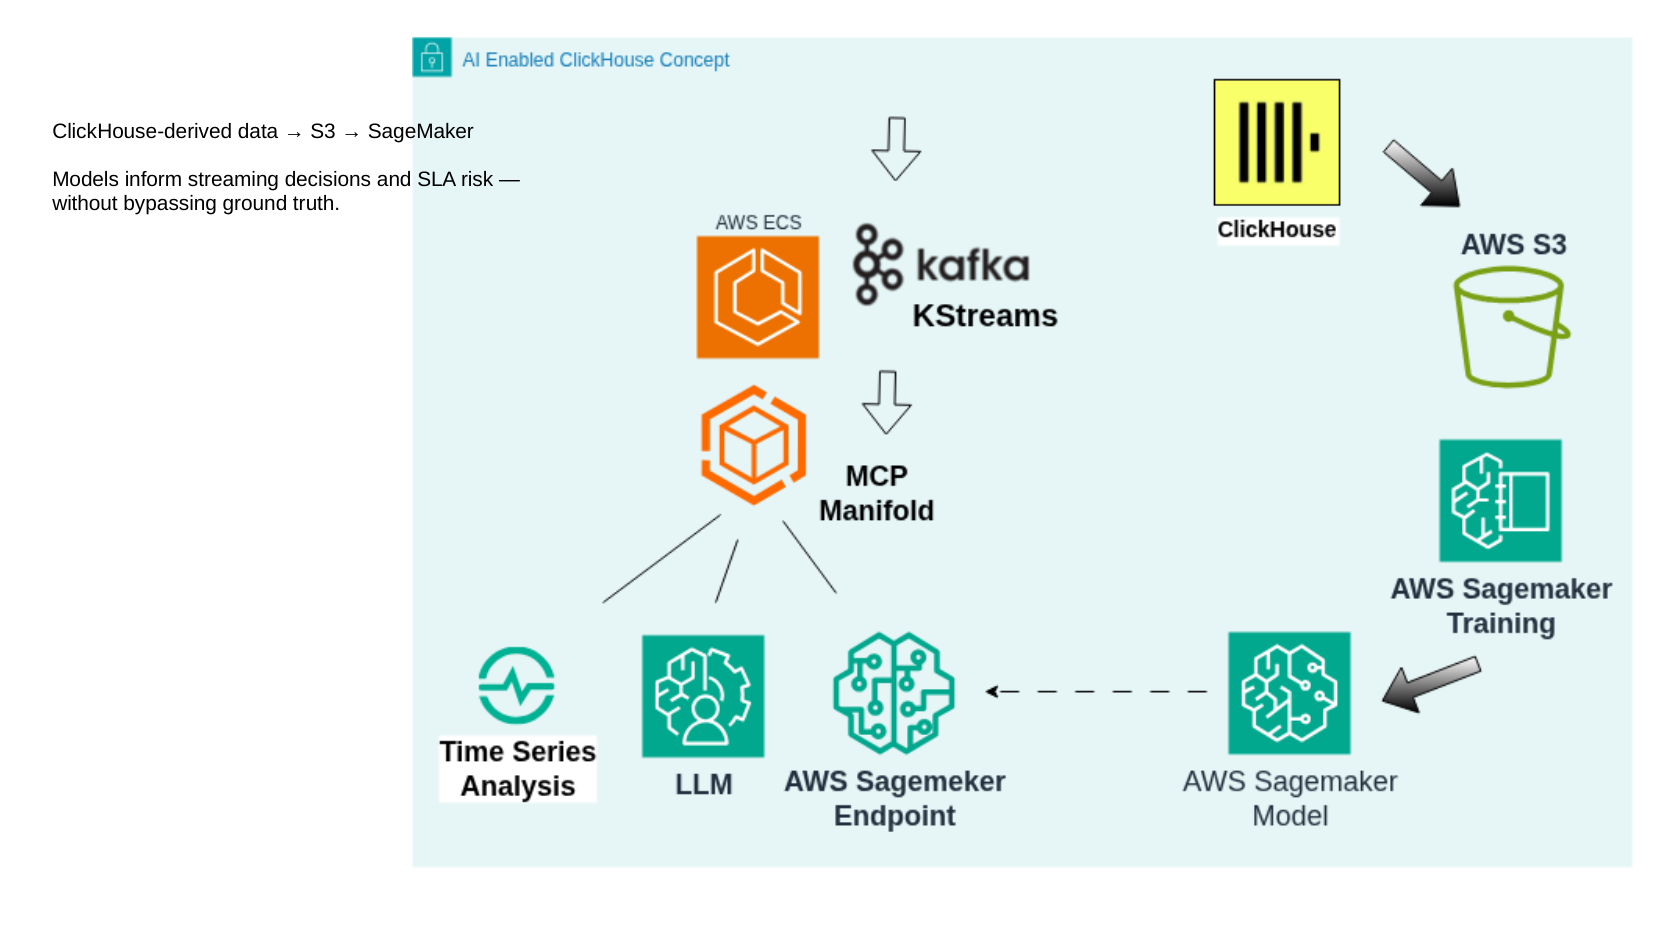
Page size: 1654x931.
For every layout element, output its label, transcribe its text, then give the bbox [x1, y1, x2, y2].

picture [412, 37, 1633, 868]
text_box ClickHouse-derived data → S3 → SageMaker Models inform streaming decisions and SLA risk — without bypassing ground truth. [37, 112, 563, 338]
